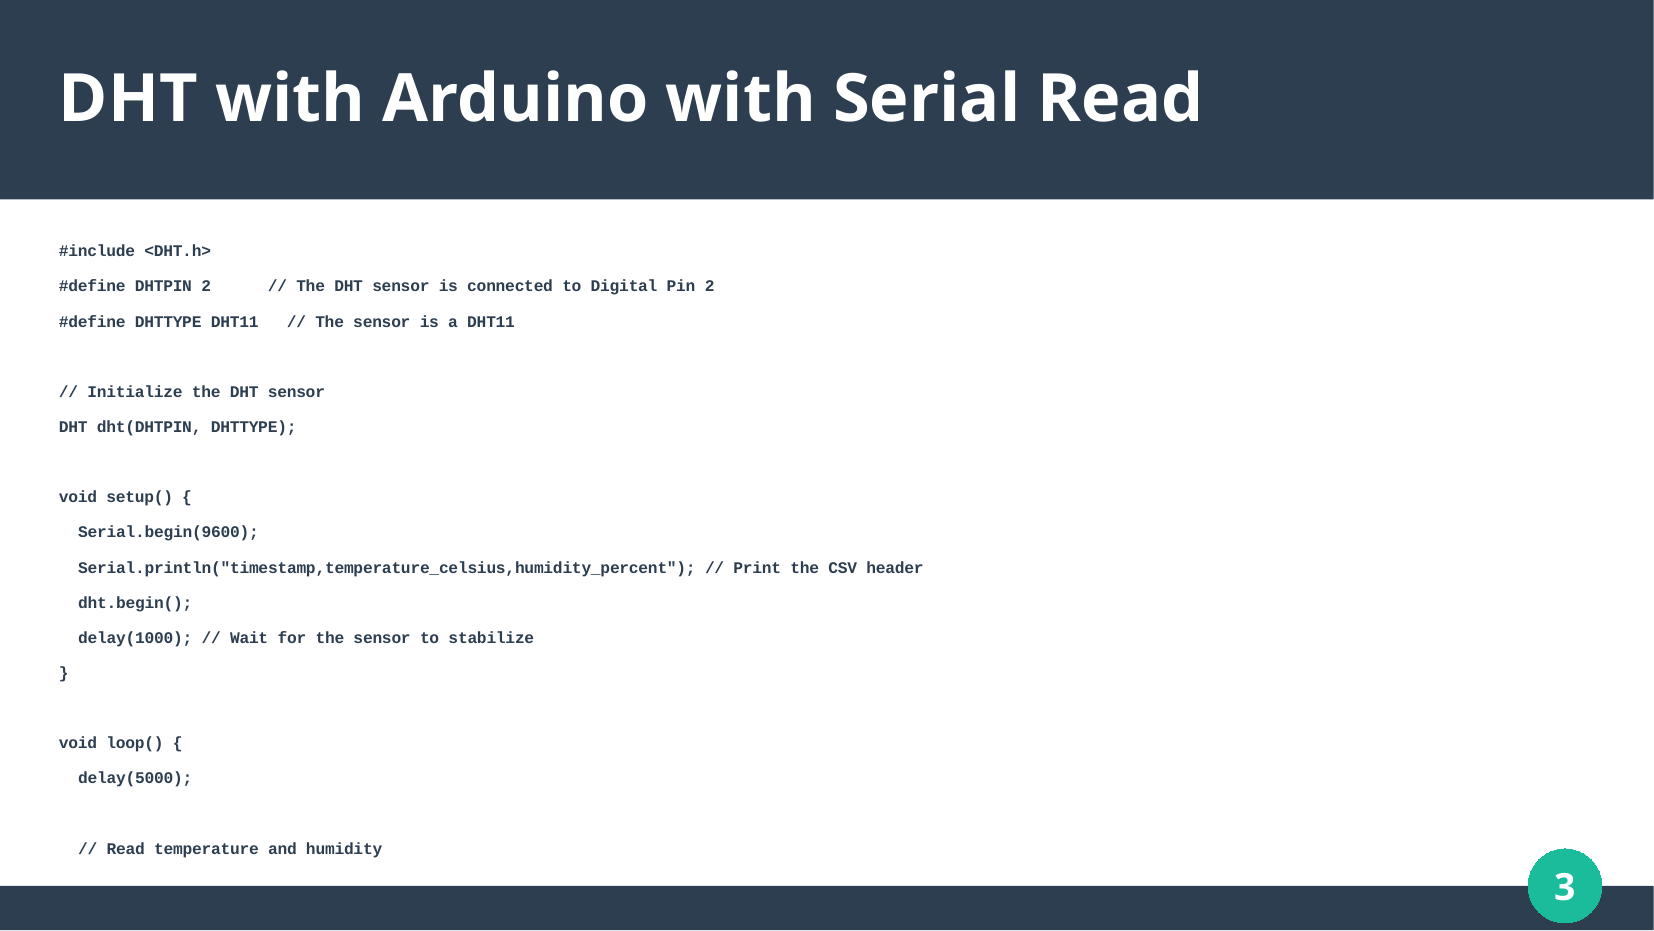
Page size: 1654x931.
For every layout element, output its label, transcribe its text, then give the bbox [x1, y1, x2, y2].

title DHT with Arduino with Serial Read [59, 37, 1595, 155]
list #include <DHT.h> #define DHTPIN 2 // The DHT sensor is connected to Digital Pin 2 #define DHTTYPE DHT11 // The sensor is a DHT11 // Initialize the DHT sensor DHT dht(DHTPIN, DHTTYPE); void setup() { Serial.begin(9600); Serial.println("timestamp,temperature_celsius,humidity_percent"); // Print the CSV header dht.begin(); delay(1000); // Wait for the sensor to stabilize } void loop() { delay(5000); // Read temperature and humidity [59, 243, 1595, 864]
